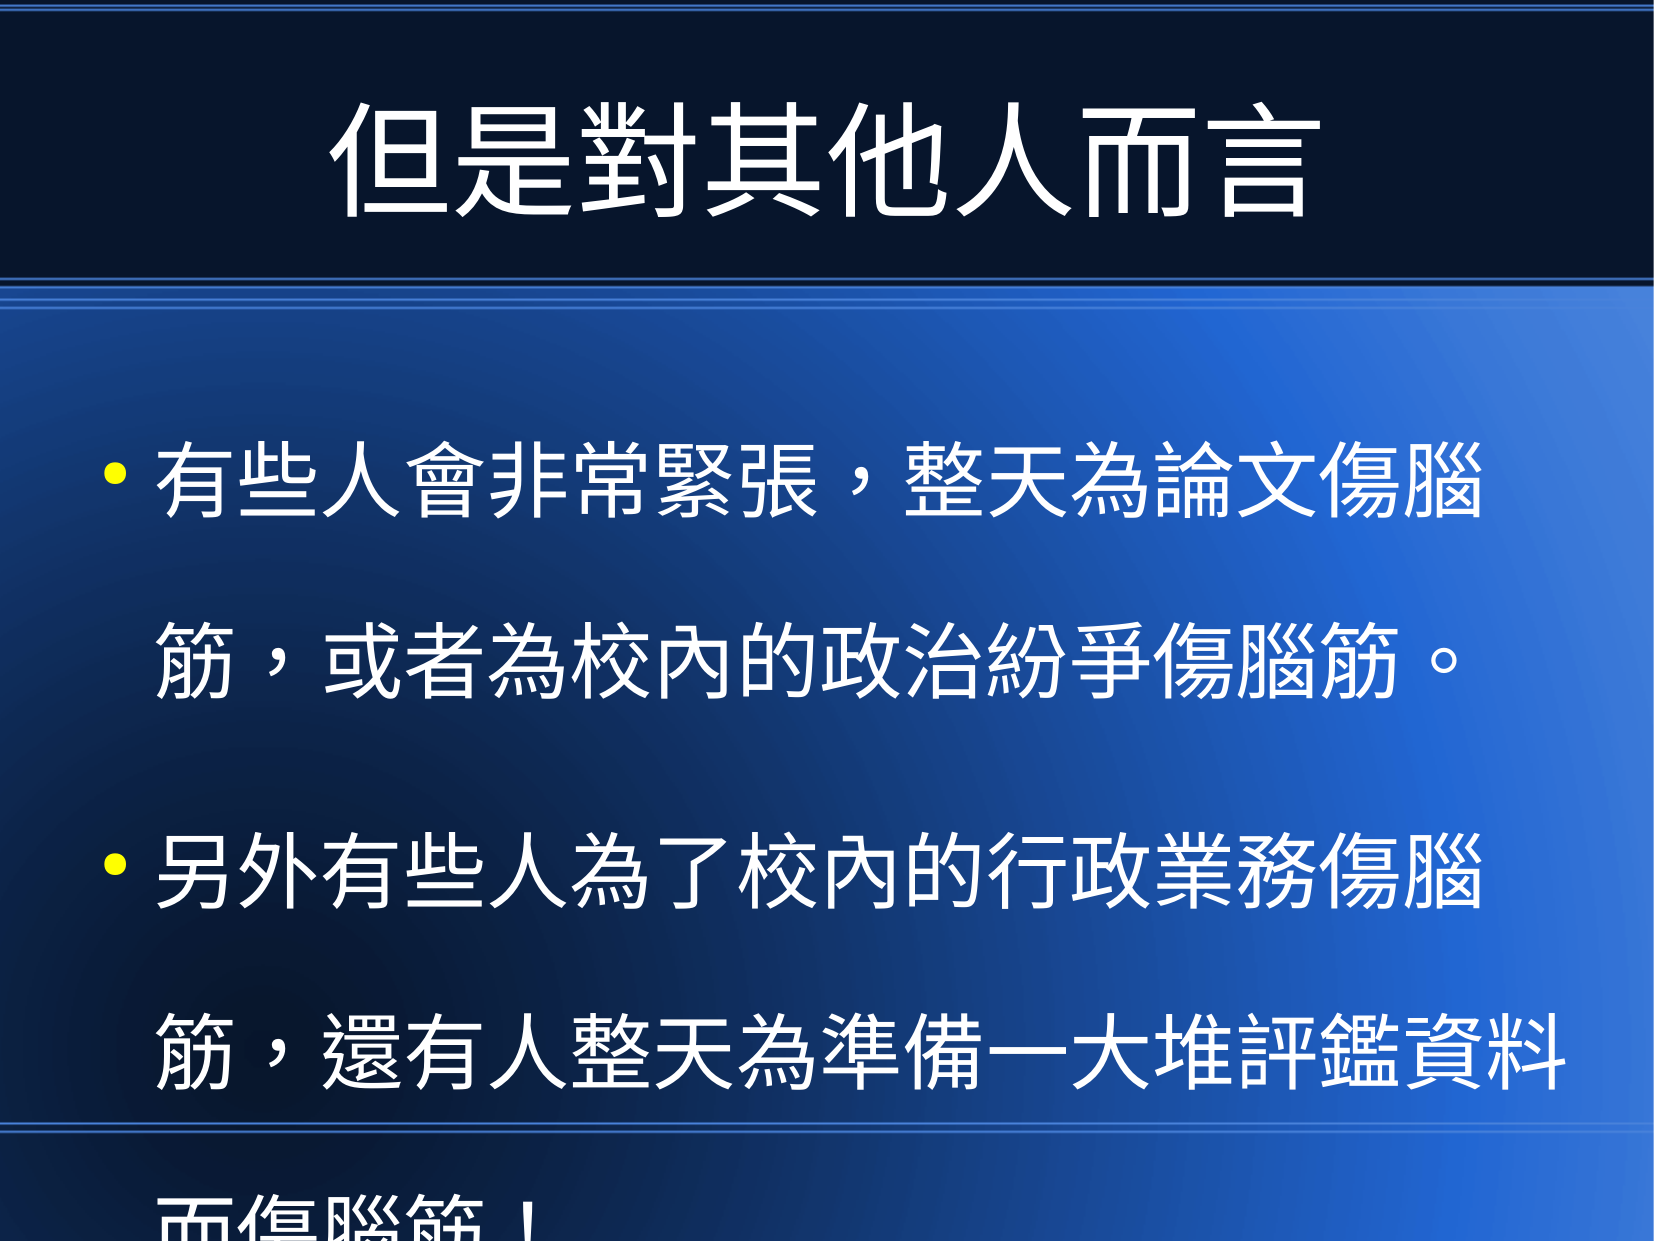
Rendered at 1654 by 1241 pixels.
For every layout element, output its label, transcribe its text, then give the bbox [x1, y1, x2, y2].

picture [0, 0, 1654, 1241]
list 有些人會非常緊張，整天為論文傷腦筋，或者為校內的政治紛爭傷腦筋。 另外有些人為了校內的行政業務傷腦筋，還有人整天為準備一大堆評鑑資料而傷腦筋！ [82, 355, 1571, 1241]
title 但是對其他人而言 [82, 49, 1571, 257]
